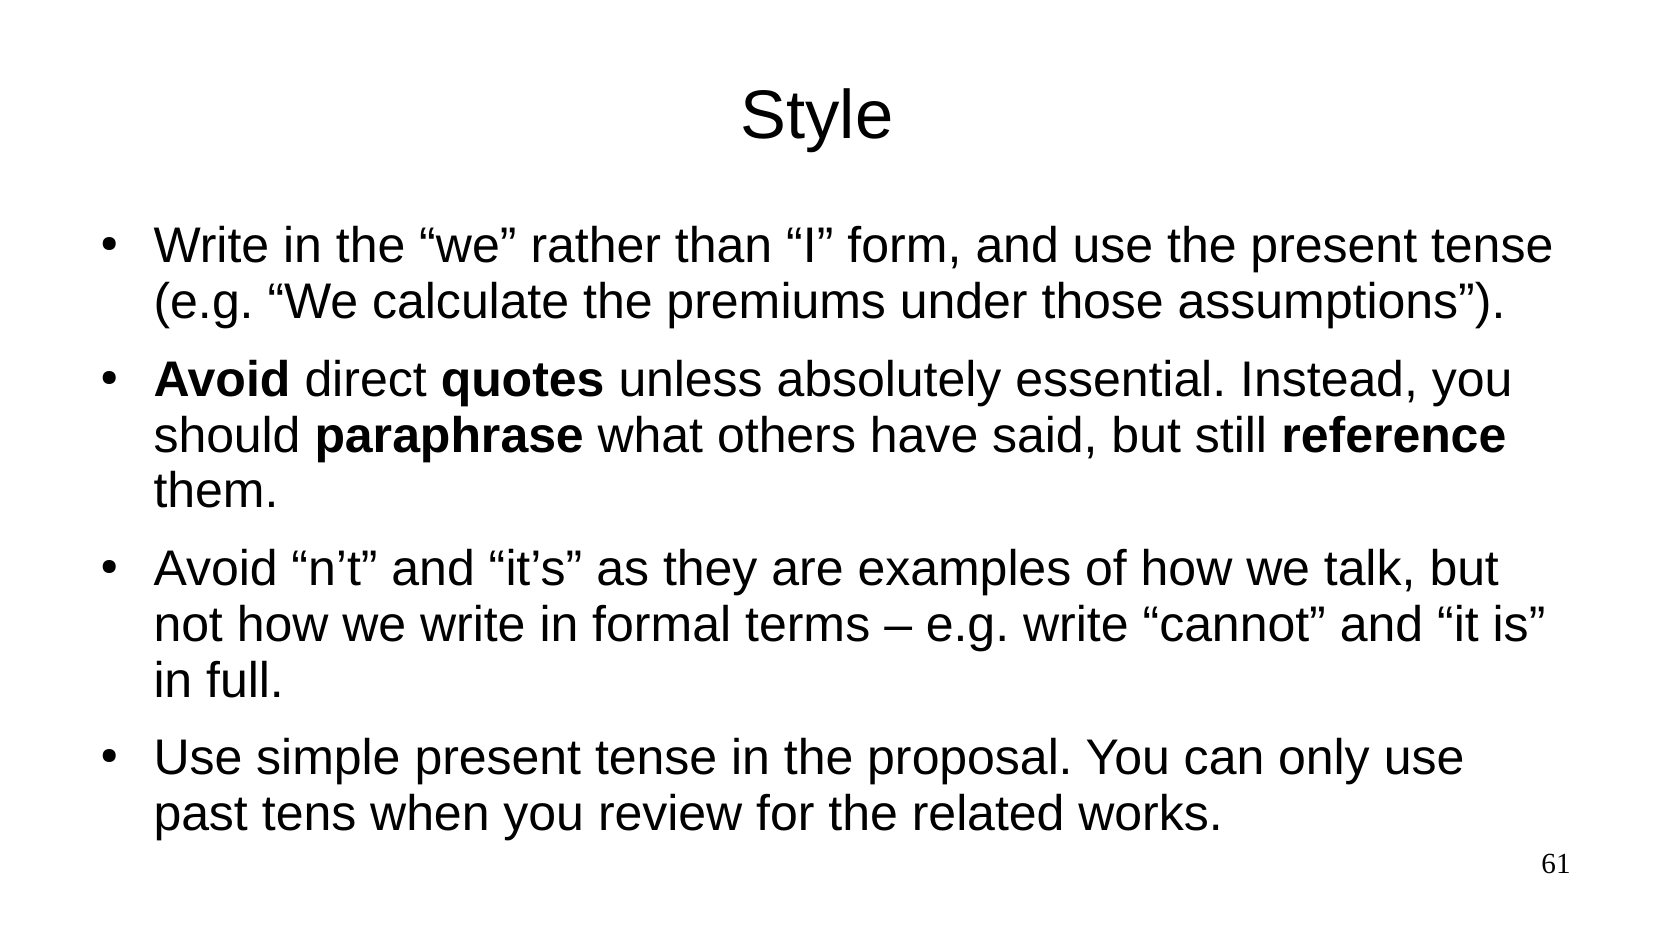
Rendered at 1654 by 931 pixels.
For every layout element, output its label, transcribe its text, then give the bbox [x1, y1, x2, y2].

list Write in the “we” rather than “I” form, and use the present tense (e.g. “We calculate the premiums under those assumptions”). Avoid direct quotes unless absolutely essential. Instead, you should paraphrase what others have said, but still reference them. Avoid “n’t” and “it’s” as they are examples of how we talk, but not how we write in formal terms – e.g. write “cannot” and “it is” in full. Use simple present tense in the proposal. You can only use past tens when you review for the related works. [82, 217, 1571, 856]
title Style [82, 37, 1571, 193]
